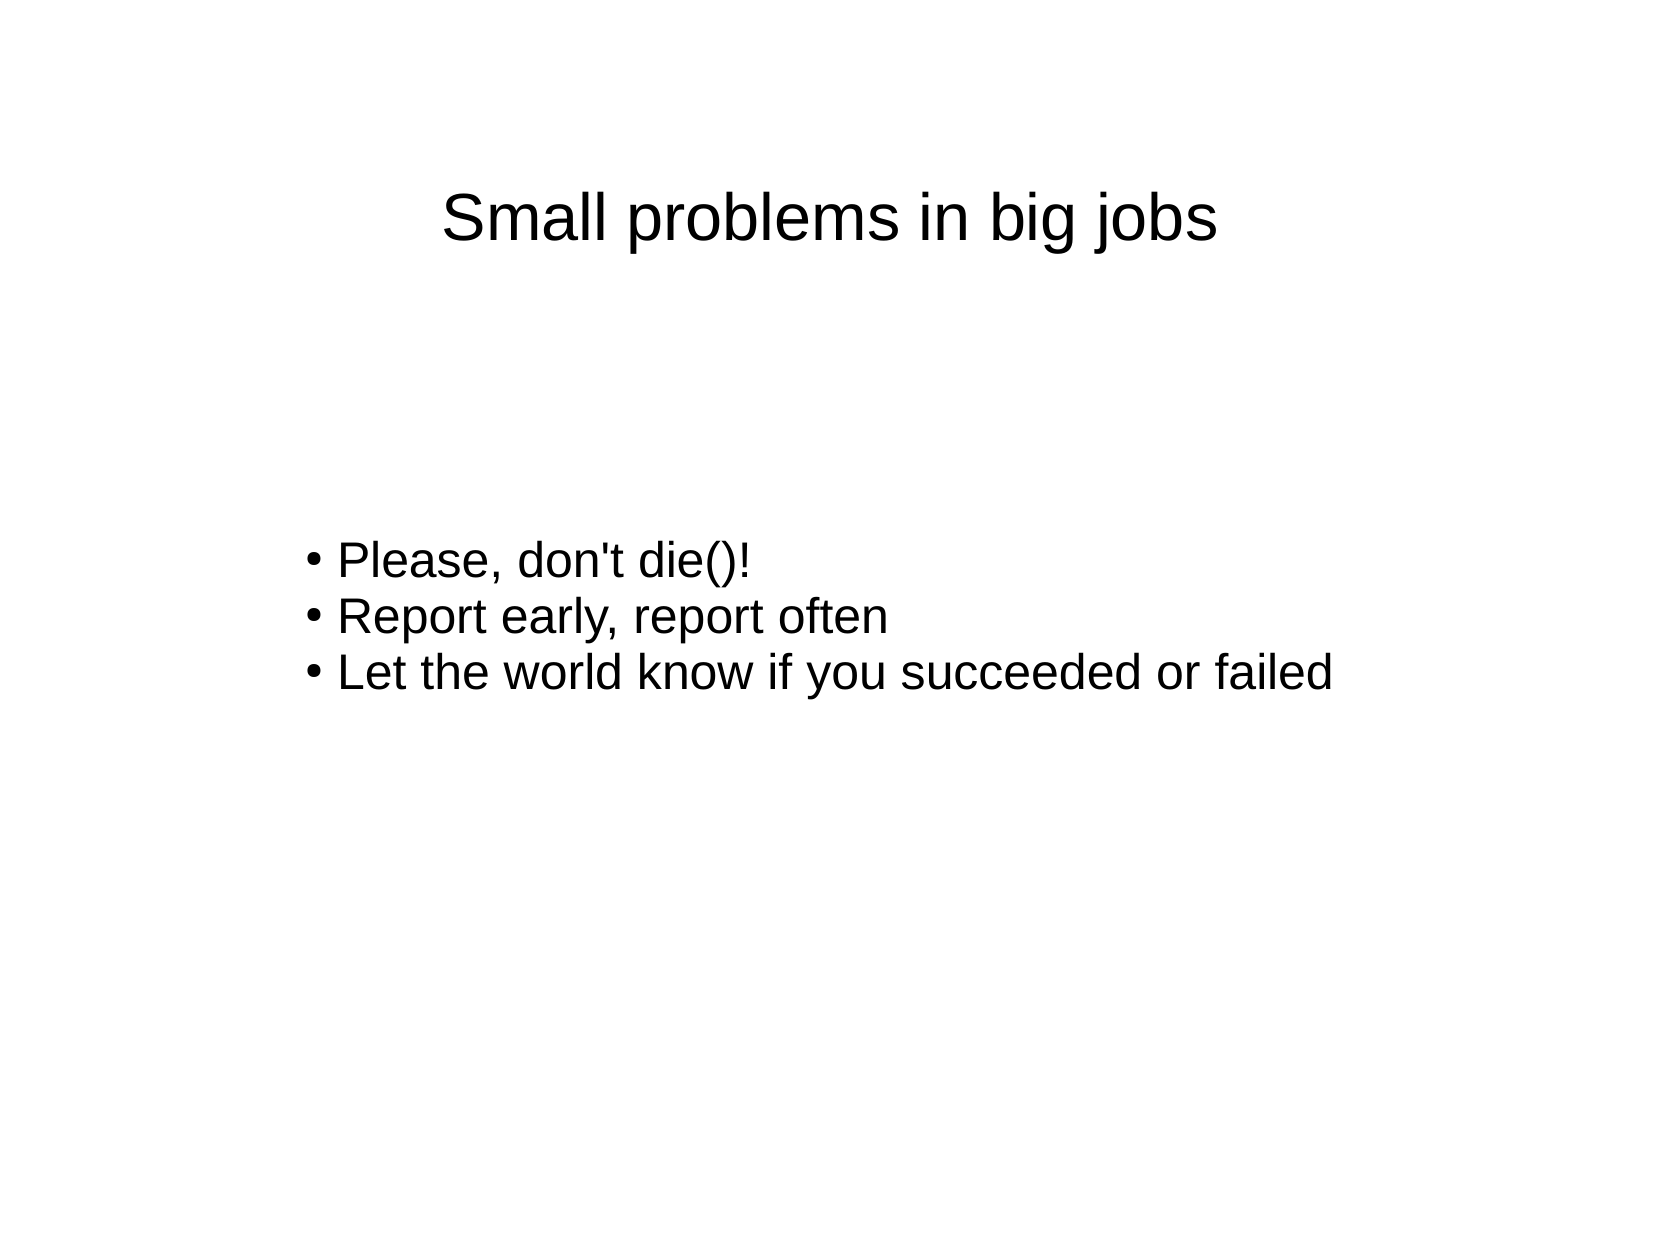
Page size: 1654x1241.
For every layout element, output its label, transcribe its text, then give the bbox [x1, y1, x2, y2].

text_box Please, don't die()! Report early, report often Let the world know if you succeeded or failed [290, 525, 1351, 708]
text_box Small problems in big jobs [427, 172, 1238, 263]
